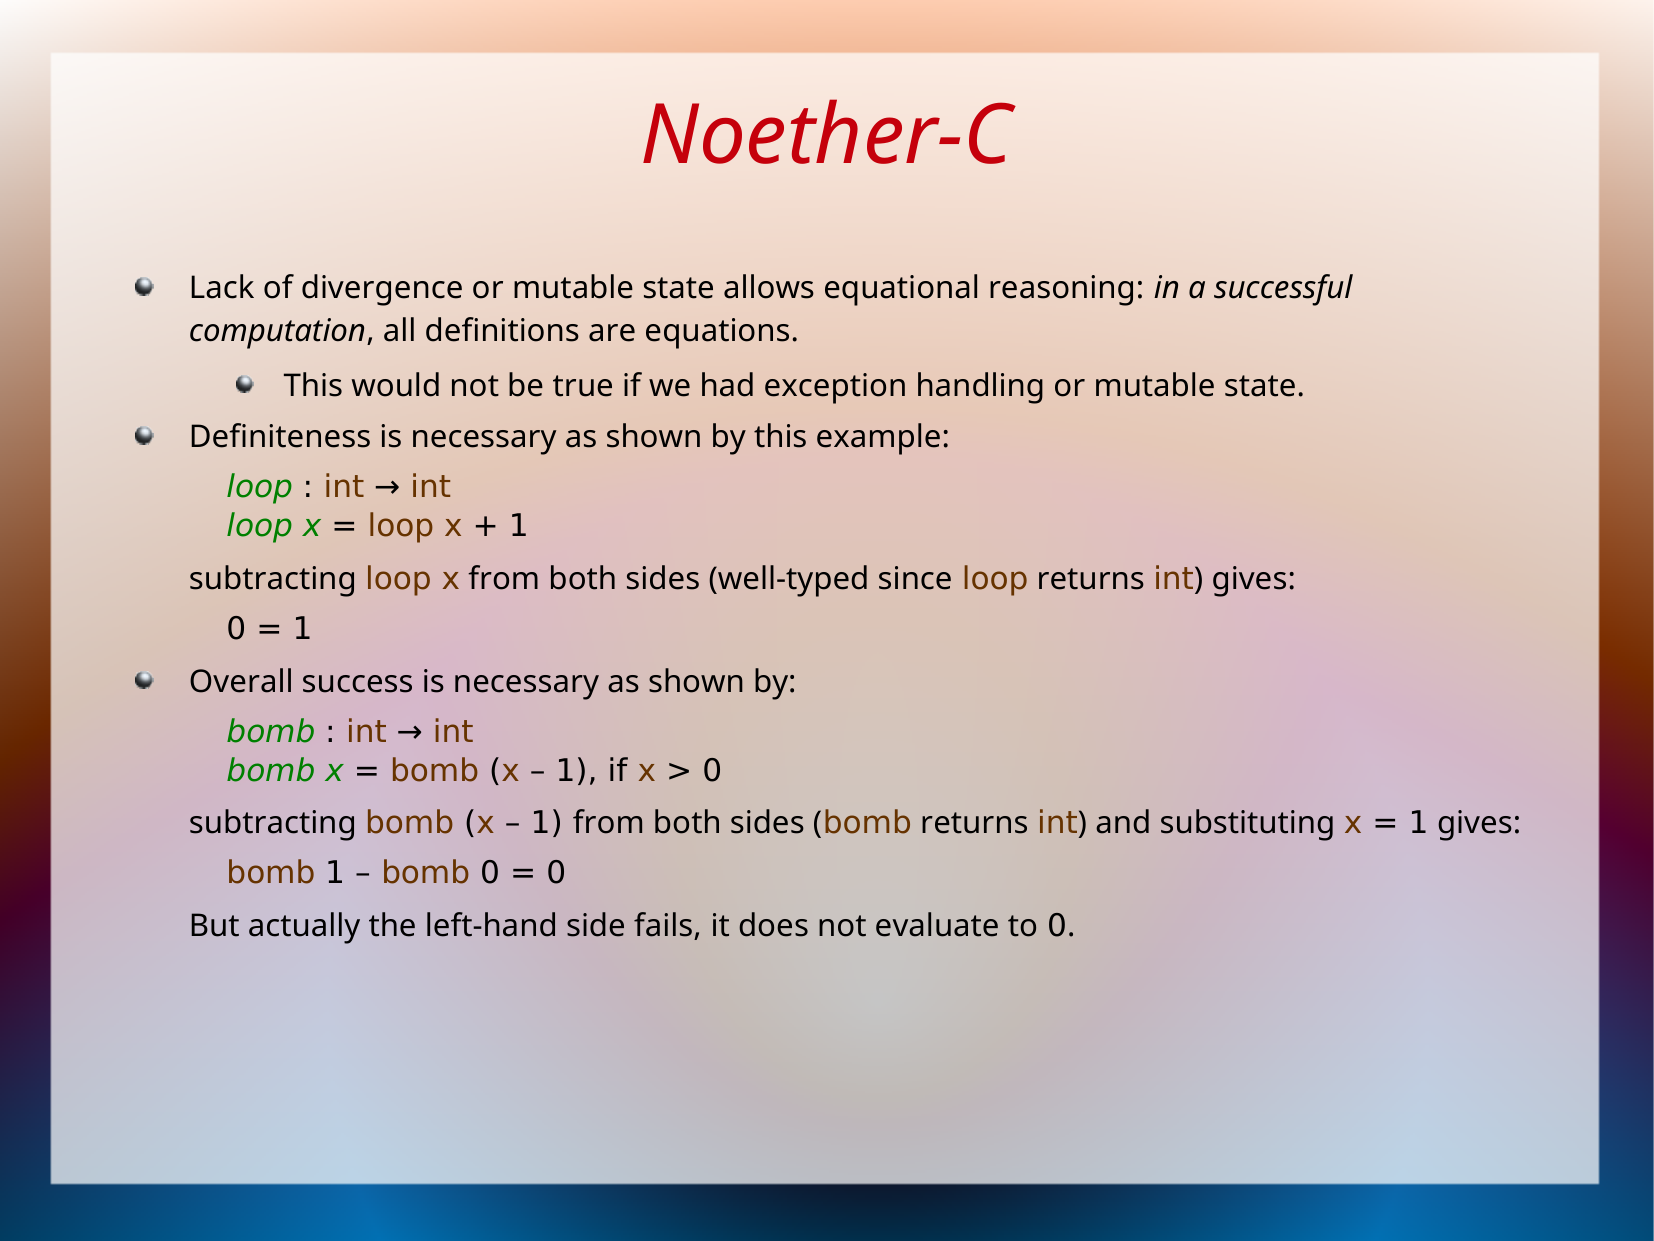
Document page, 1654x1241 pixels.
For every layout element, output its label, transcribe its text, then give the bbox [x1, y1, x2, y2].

title Noether-C [82, 55, 1571, 207]
list Lack of divergence or mutable state allows equational reasoning: in a successful computation, all definitions are equations. This would not be true if we had exception handling or mutable state. Definiteness is necessary as shown by this example: loop : int → int loop x = loop x + 1 subtracting loop x from both sides (well-typed since loop returns int) gives: 0 = 1 Overall success is necessary as shown by: bomb : int → int bomb x = bomb (x – 1), if x > 0 subtracting bomb (x – 1) from both sides (bomb returns int) and substituting x = 1 gives: bomb 1 – bomb 0 = 0 But actually the left-hand side fails, it does not evaluate to 0. [118, 265, 1536, 1069]
picture [0, 0, 1654, 1241]
